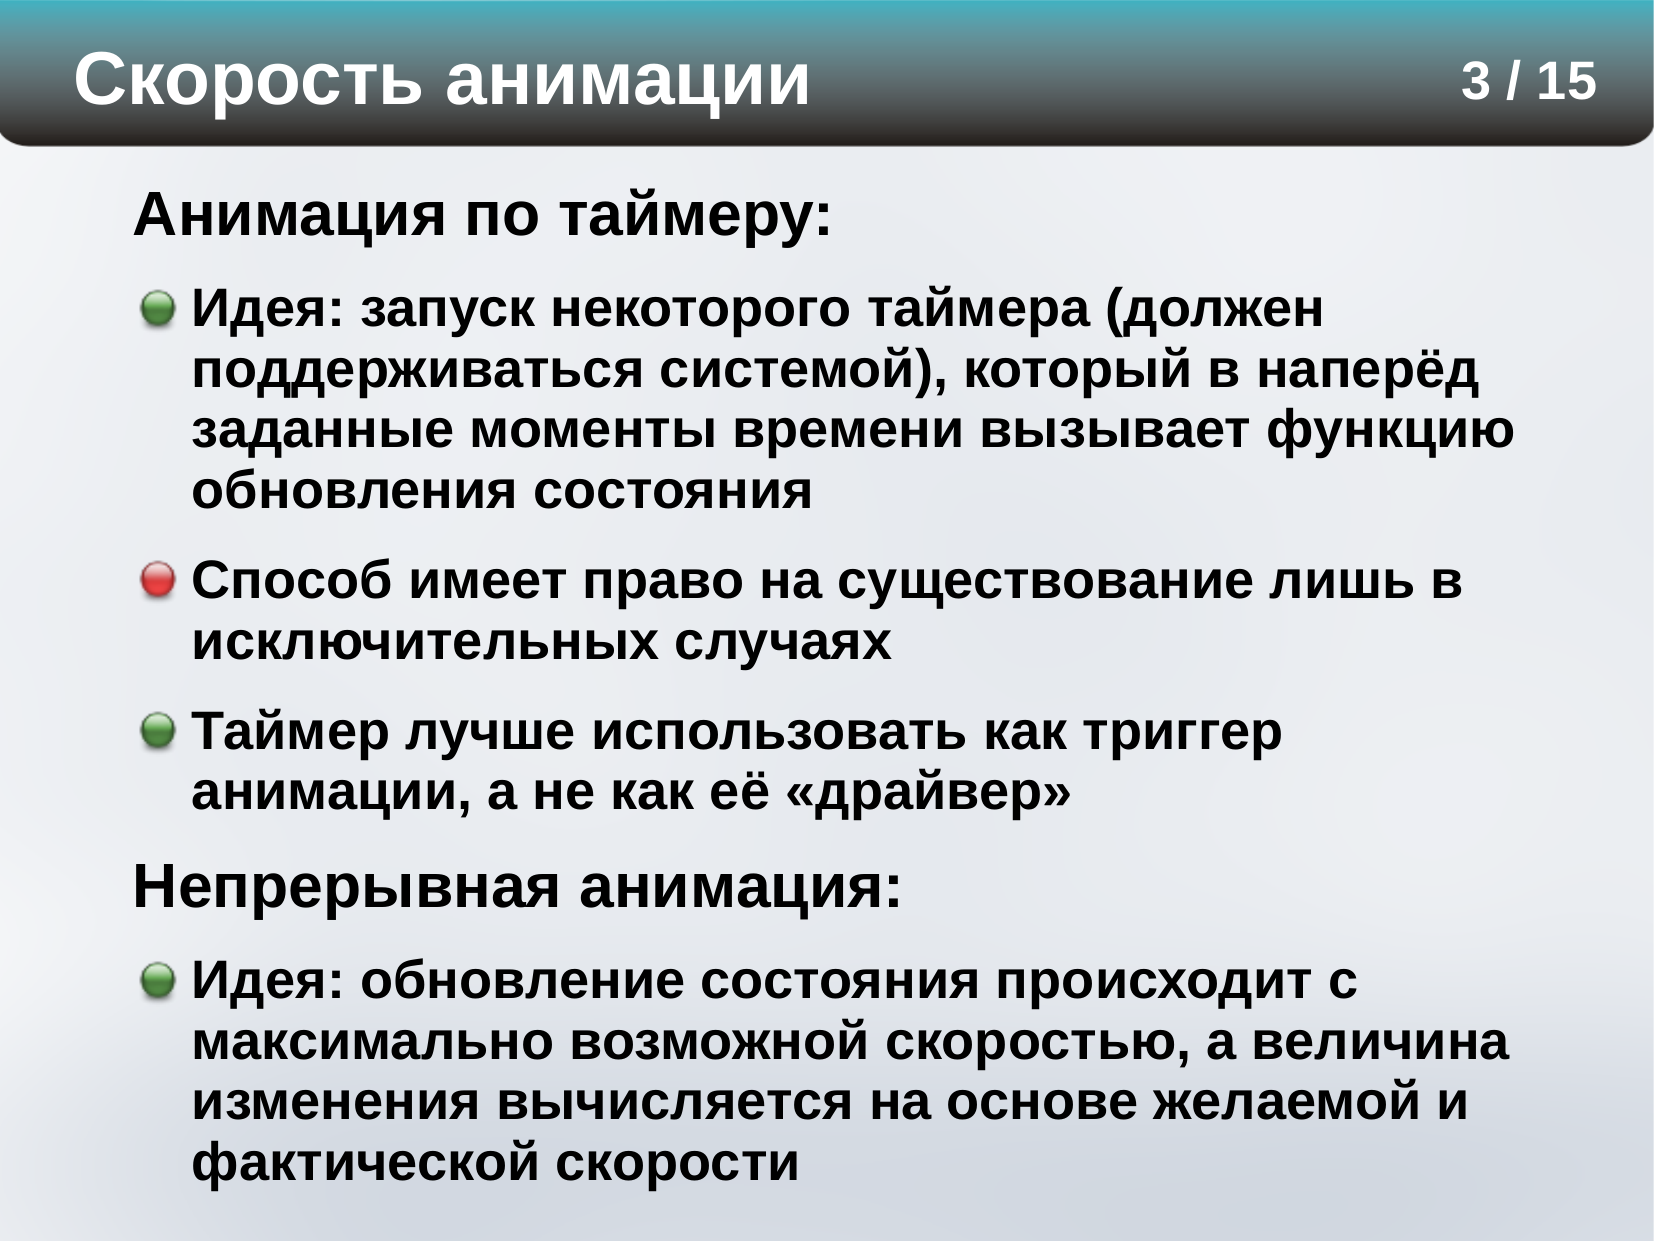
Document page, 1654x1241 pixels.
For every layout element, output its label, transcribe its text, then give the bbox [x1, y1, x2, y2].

picture [0, 0, 1654, 1241]
text_box <номер> / 15 [1446, 42, 1654, 179]
text_box Скорость анимации [59, 29, 916, 129]
text_box Анимация по таймеру: Идея: запуск некоторого таймера (должен поддерживаться системой), который в наперёд заданные моменты времени вызывает функцию обновления состояния Способ имеет право на существование лишь в исключительных случаях Таймер лучше использовать как триггер анимации, а не как её «драйвер» Непрерывная анимация: Идея: обновление состояния происходит с максимально возможной скоростью, а величина изменения вычисляется на основе желаемой и фактической скорости [118, 171, 1536, 1200]
